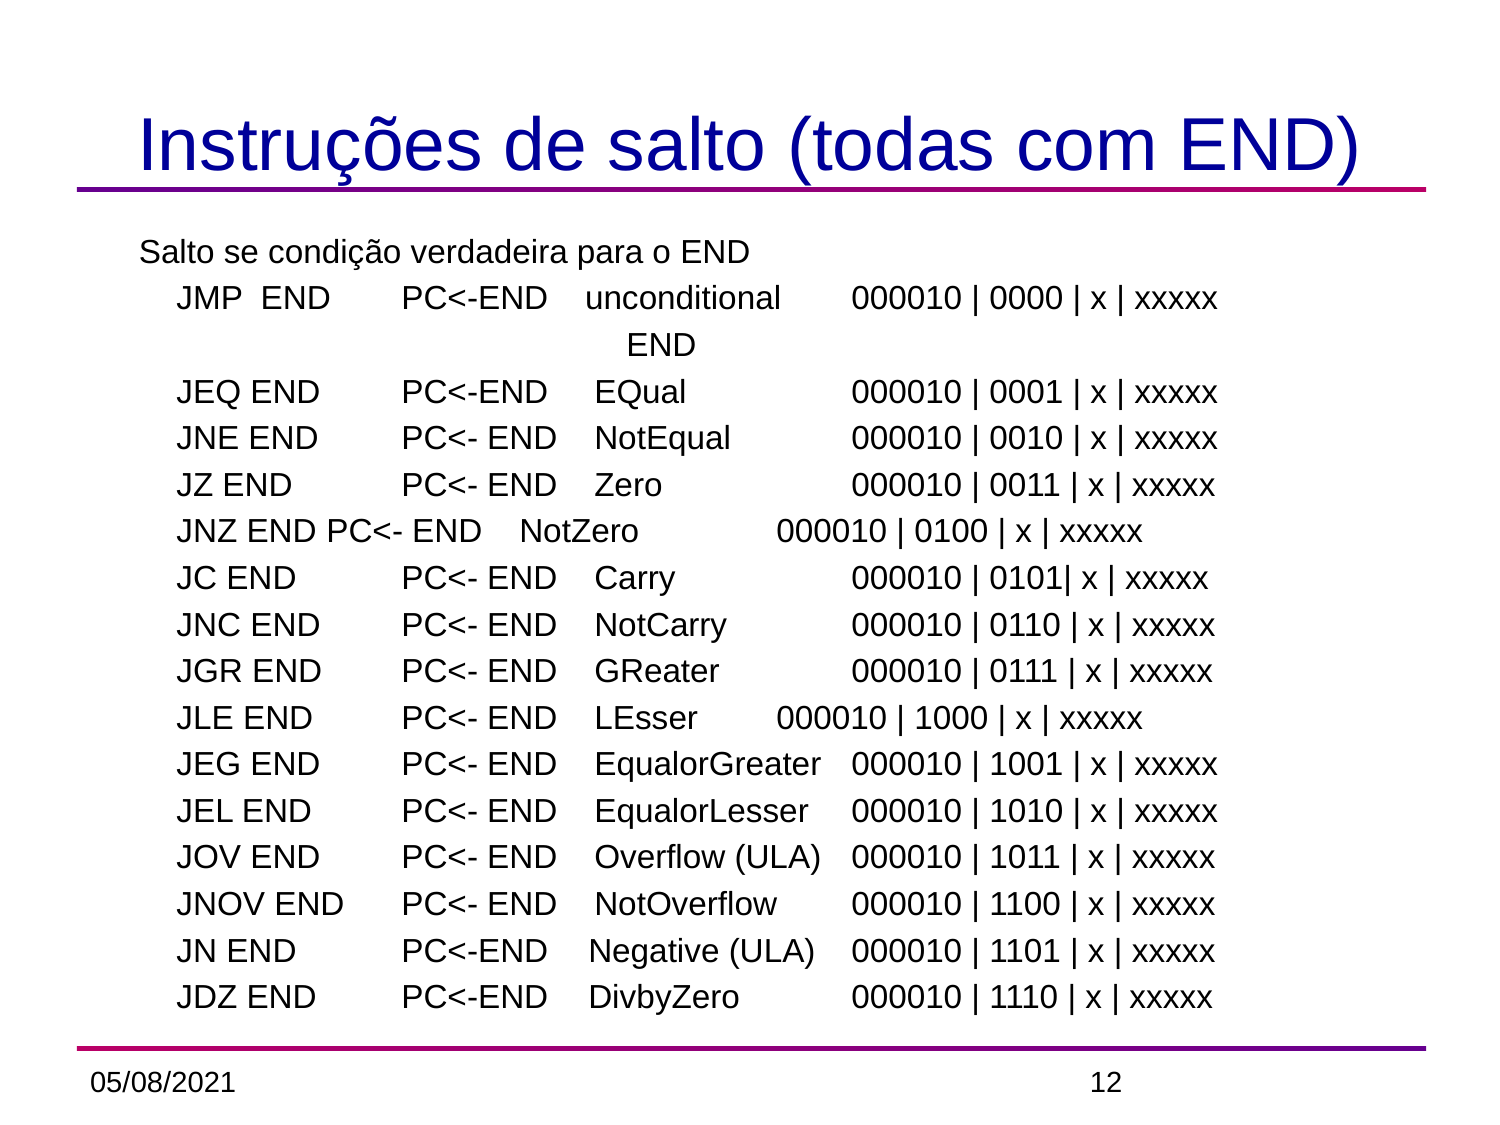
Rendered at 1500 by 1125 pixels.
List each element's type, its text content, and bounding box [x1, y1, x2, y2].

text_box 05/08/2021 [74, 1055, 425, 1125]
text_box <number> [1074, 1055, 1425, 1125]
text_box Instruções de salto (todas com END) [76, 74, 1424, 193]
text_box Salto se condição verdadeira para o END JMP END PC<-END unconditional 000010 | 0000 | x | xxxxx END JEQ END PC<-END EQual 000010 | 0001 | x | xxxxx JNE END PC<- END NotEqual 000010 | 0010 | x | xxxxx JZ END PC<- END Zero 000010 | 0011 | x | xxxxx JNZ END PC<- END NotZero 000010 | 0100 | x | xxxxx JC END PC<- END Carry 000010 | 0101| x | xxxxx JNC END PC<- END NotCarry 000010 | 0110 | x | xxxxx JGR END PC<- END GReater 000010 | 0111 | x | xxxxx JLE END PC<- END LEsser 000010 | 1000 | x | xxxxx JEG END PC<- END EqualorGreater 000010 | 1001 | x | xxxxx JEL END PC<- END EqualorLesser 000010 | 1010 | x | xxxxx JOV END PC<- END Overflow (ULA) 000010 | 1011 | x | xxxxx JNOV END PC<- END NotOverflow 000010 | 1100 | x | xxxxx JN END PC<-END Negative (ULA) 000010 | 1101 | x | xxxxx JDZ END PC<-END DivbyZero 000010 | 1110 | x | xxxxx [105, 222, 1456, 1026]
